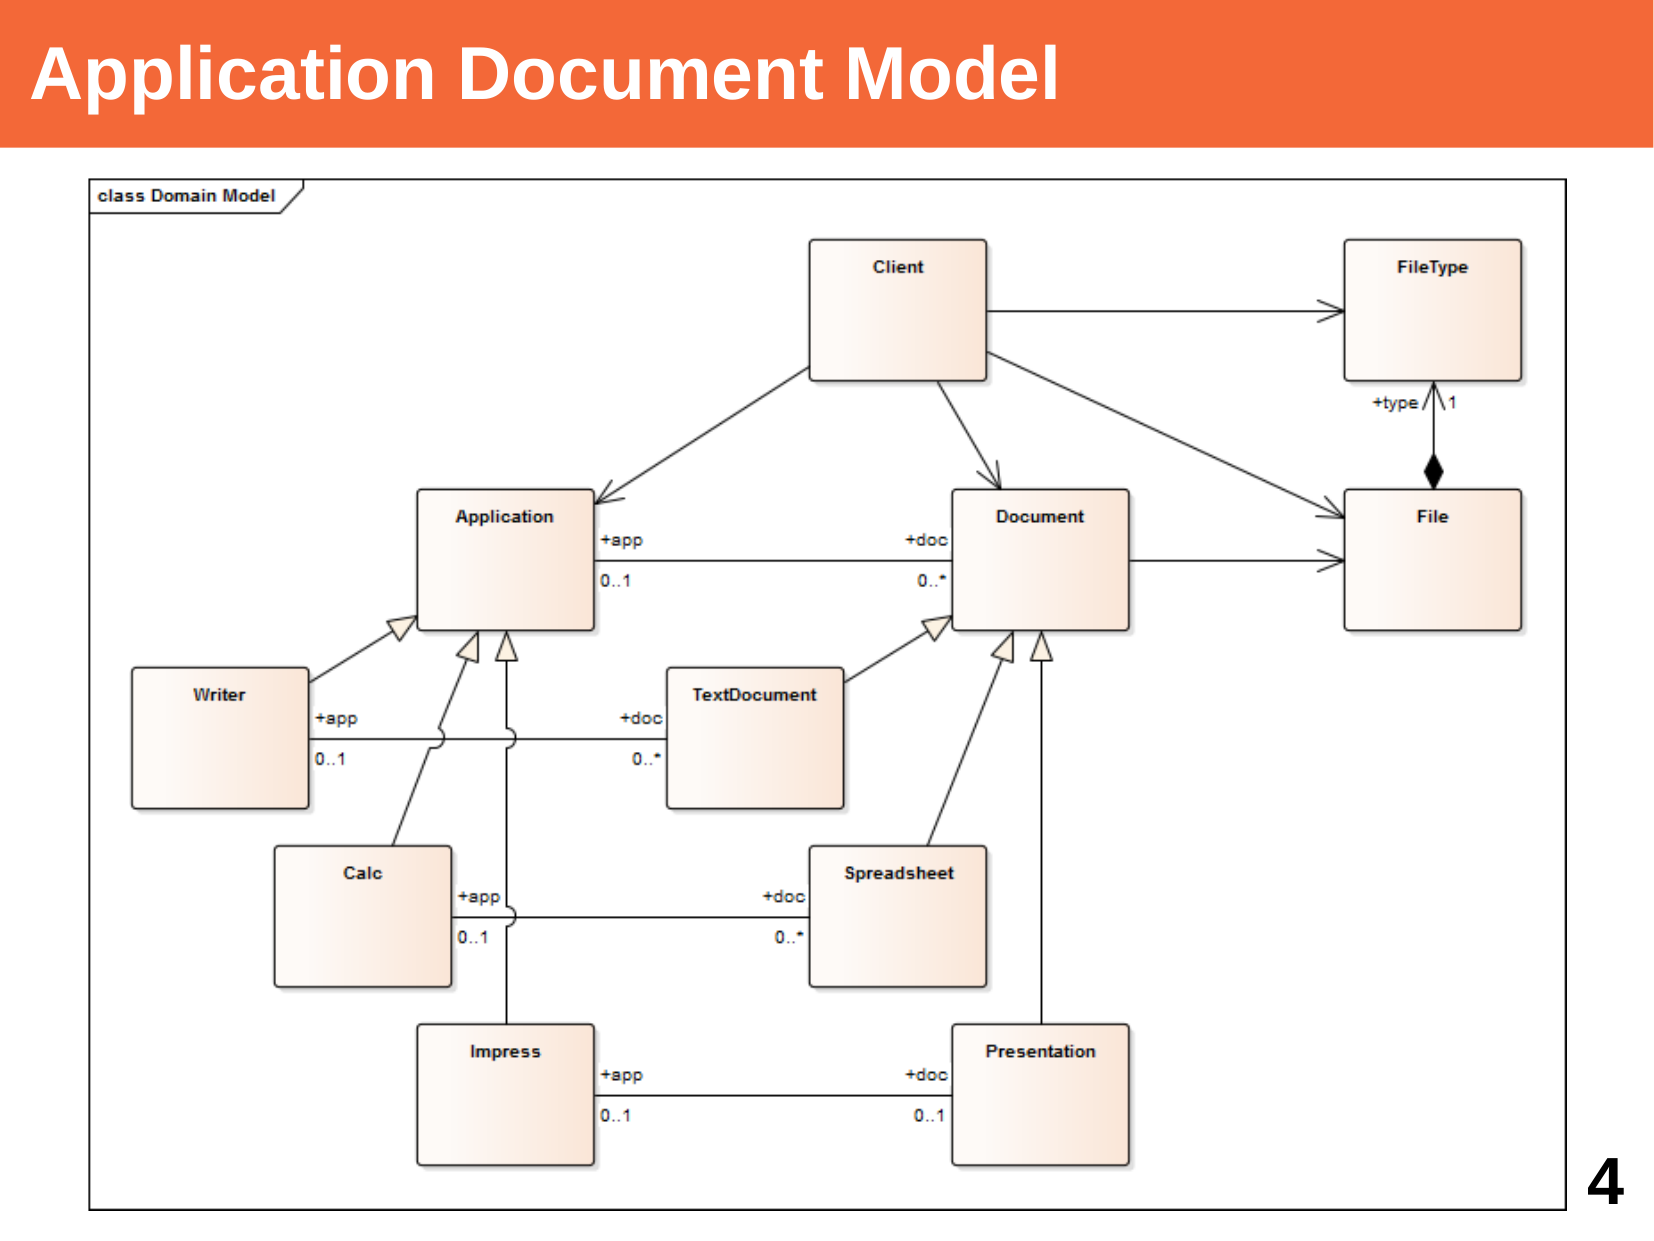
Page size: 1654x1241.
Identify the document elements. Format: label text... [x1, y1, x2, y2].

picture [87, 177, 1567, 1211]
title Application Document Model [0, 0, 1654, 148]
